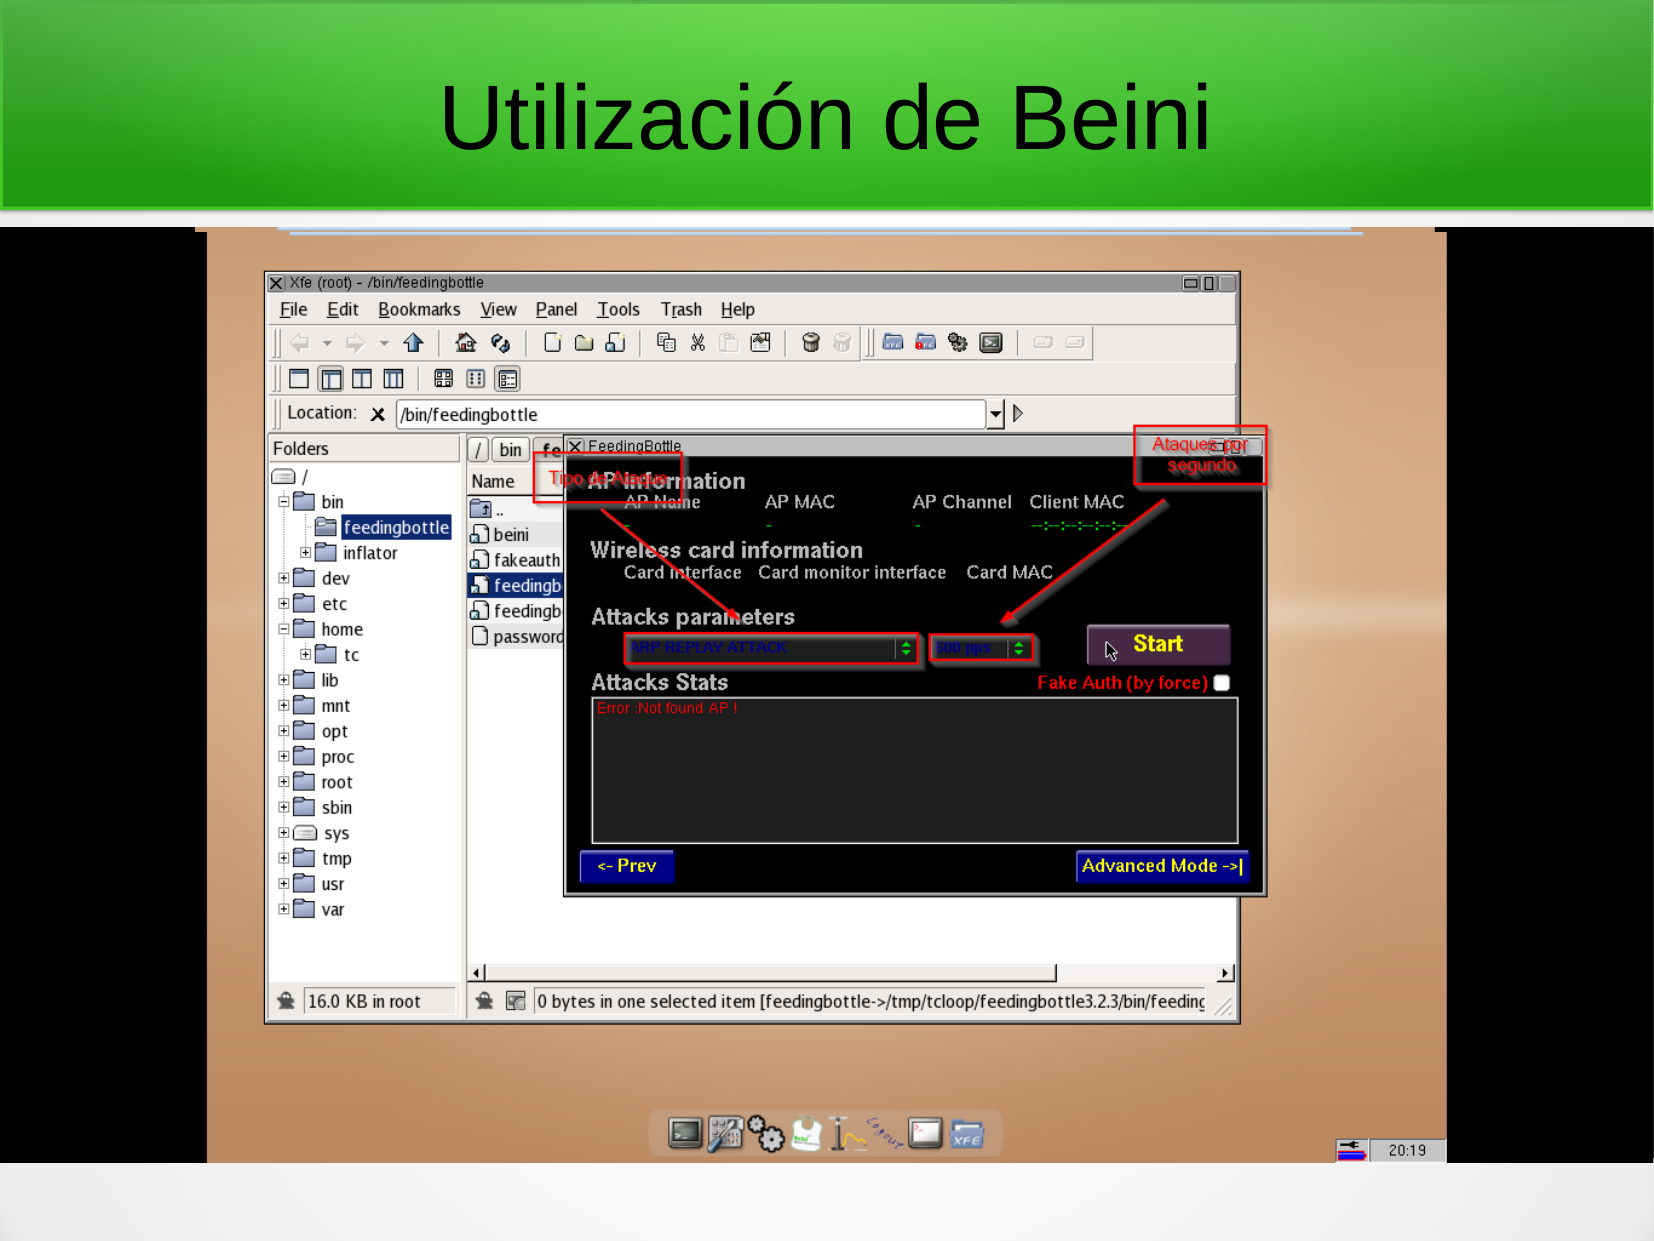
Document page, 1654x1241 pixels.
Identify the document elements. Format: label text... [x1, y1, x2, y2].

title Utilización de Beini [82, 47, 1571, 189]
picture [0, 227, 1654, 1163]
